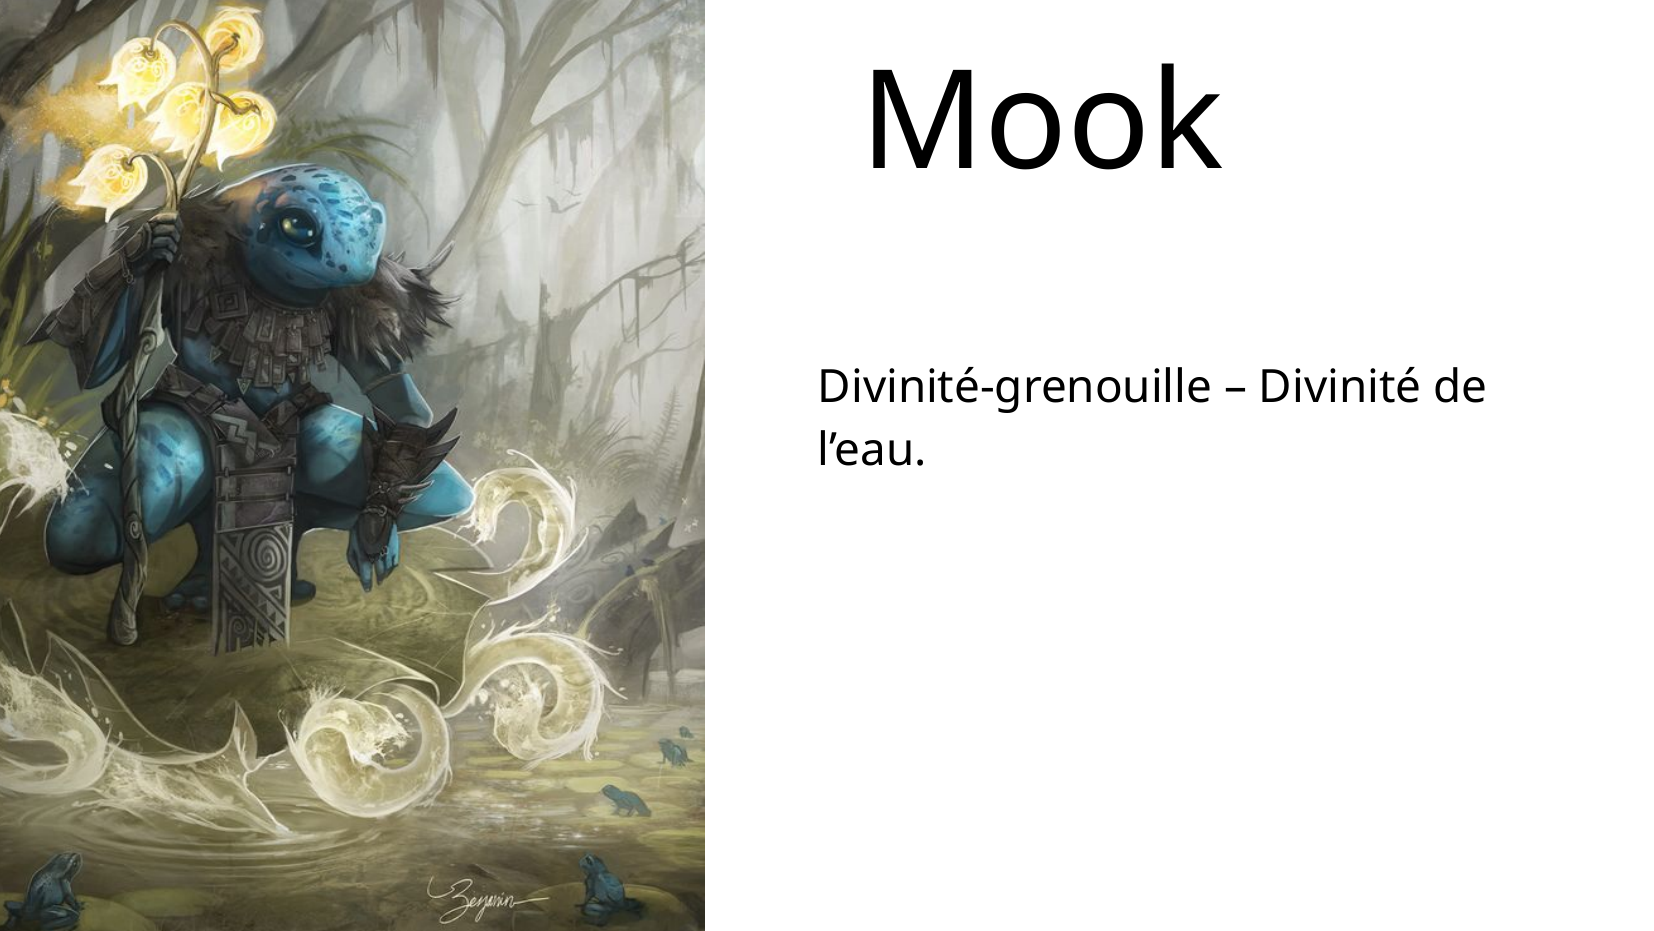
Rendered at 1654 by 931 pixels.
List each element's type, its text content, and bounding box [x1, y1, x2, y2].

text_box Divinité-grenouille – Divinité de l’eau. [803, 346, 1515, 648]
title Mook [705, 14, 1571, 216]
picture [0, 0, 705, 931]
